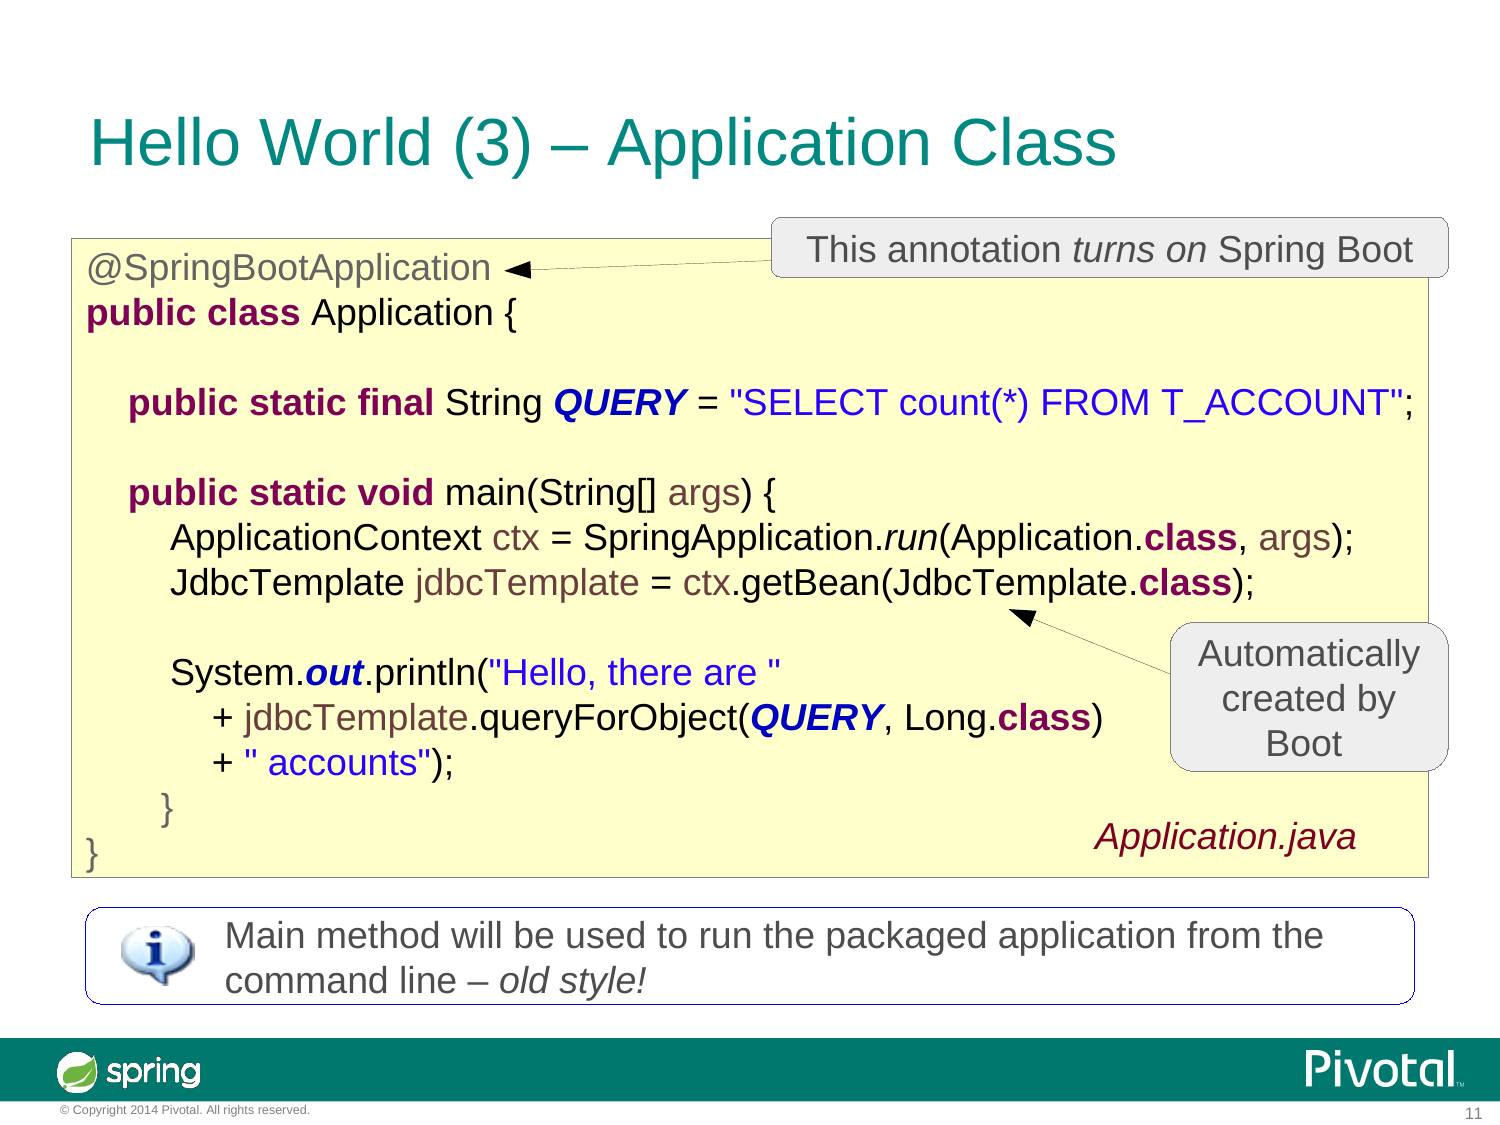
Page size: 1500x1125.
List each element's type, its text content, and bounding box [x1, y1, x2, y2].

text_box Application.java [1051, 805, 1400, 873]
picture [1306, 1050, 1464, 1087]
text_box [1385, 907, 1415, 1005]
title Hello World (3) – Application Class [75, 45, 1426, 233]
text_box Main method will be used to run the packaged application from the command line – old style! [86, 903, 1385, 1009]
text_box @SpringBootApplication public class Application { public static final String QUERY = "SELECT count(*) FROM T_ACCOUNT"; public static void main(String[] args) { ApplicationContext ctx = SpringApplication.run(Application.class, args); JdbcTemplate jdbcTemplate = ctx.getBean(JdbcTemplate.class); System.out.println("Hello, there are " + jdbcTemplate.queryForObject(QUERY, Long.class) + " accounts"); } } [71, 238, 1429, 878]
text_box This annotation turns on Spring Boot [771, 217, 1449, 278]
picture [32, 1041, 210, 1103]
text_box Automatically created by Boot [1170, 622, 1449, 772]
